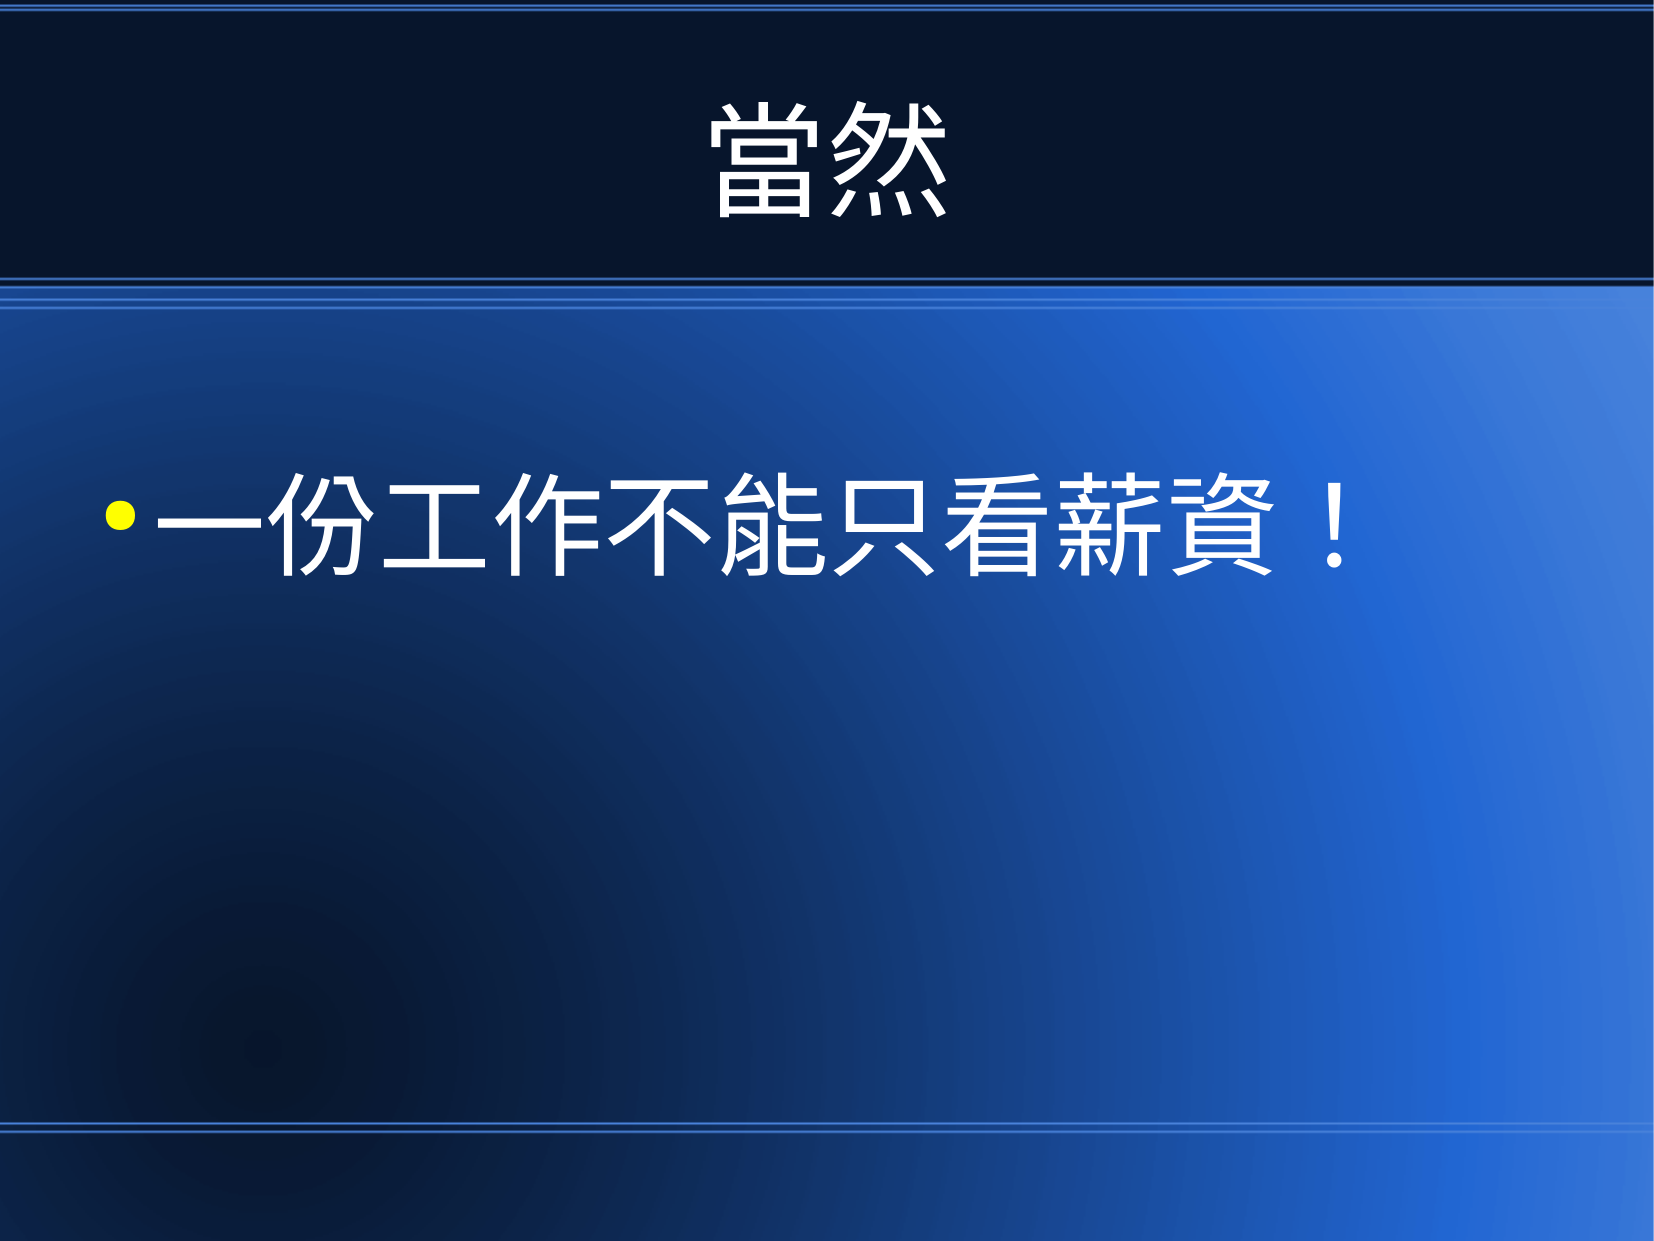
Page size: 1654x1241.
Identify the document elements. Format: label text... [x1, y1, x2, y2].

picture [0, 0, 1654, 1241]
title 當然 [82, 49, 1571, 257]
list 一份工作不能只看薪資！ [82, 355, 1571, 1241]
